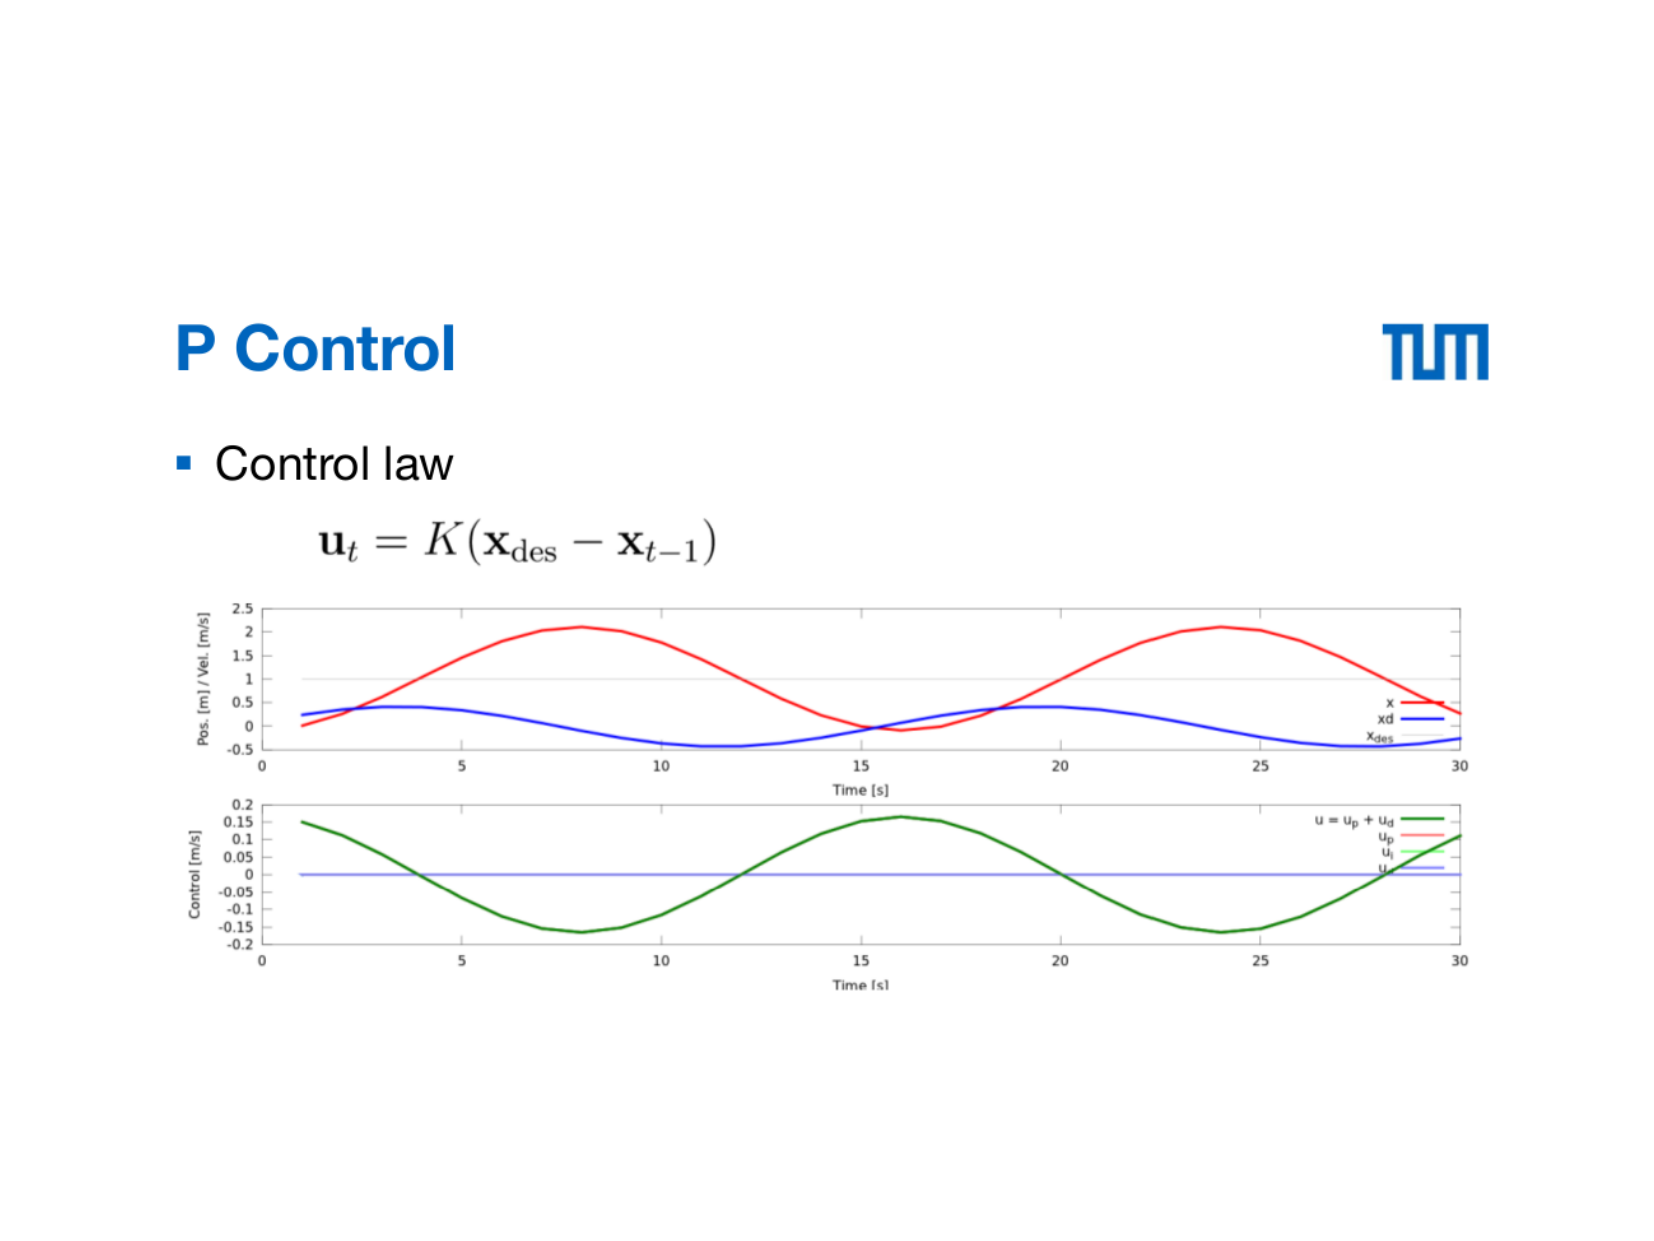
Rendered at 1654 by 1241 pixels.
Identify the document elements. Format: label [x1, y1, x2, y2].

picture [122, 290, 1532, 1010]
